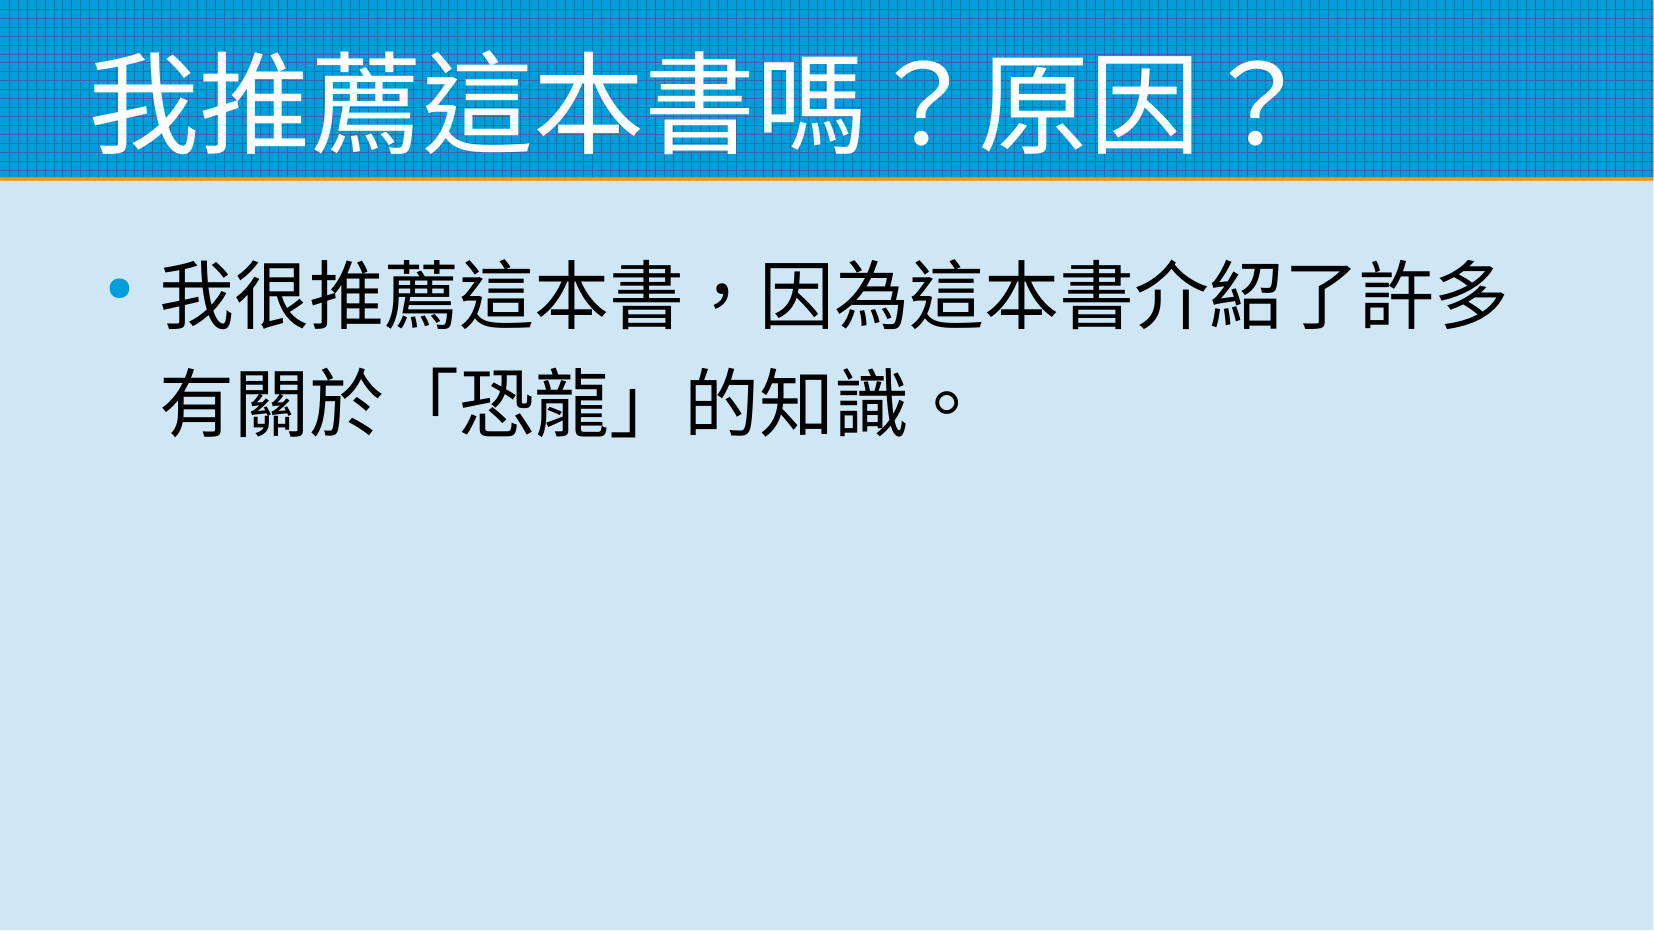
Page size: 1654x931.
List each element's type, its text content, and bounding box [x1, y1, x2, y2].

title 我推薦這本書嗎？原因？ [88, 14, 1565, 178]
list 我很推薦這本書，因為這本書介紹了許多有關於「恐龍」的知識。 [88, 236, 1565, 813]
